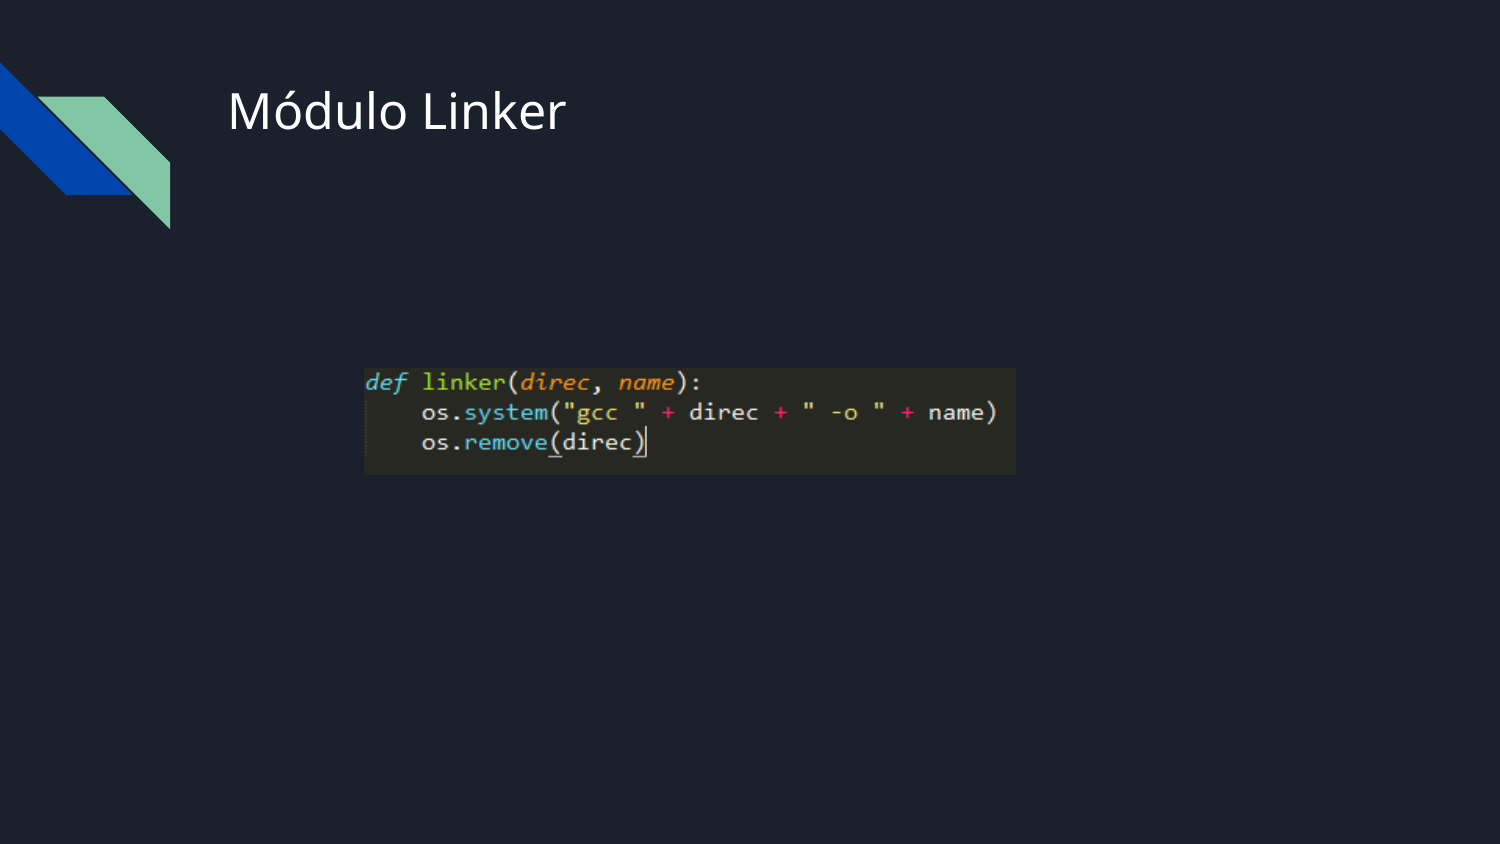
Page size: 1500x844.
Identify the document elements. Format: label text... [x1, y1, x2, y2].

title Módulo Linker [212, 64, 1368, 215]
picture [364, 368, 1016, 475]
